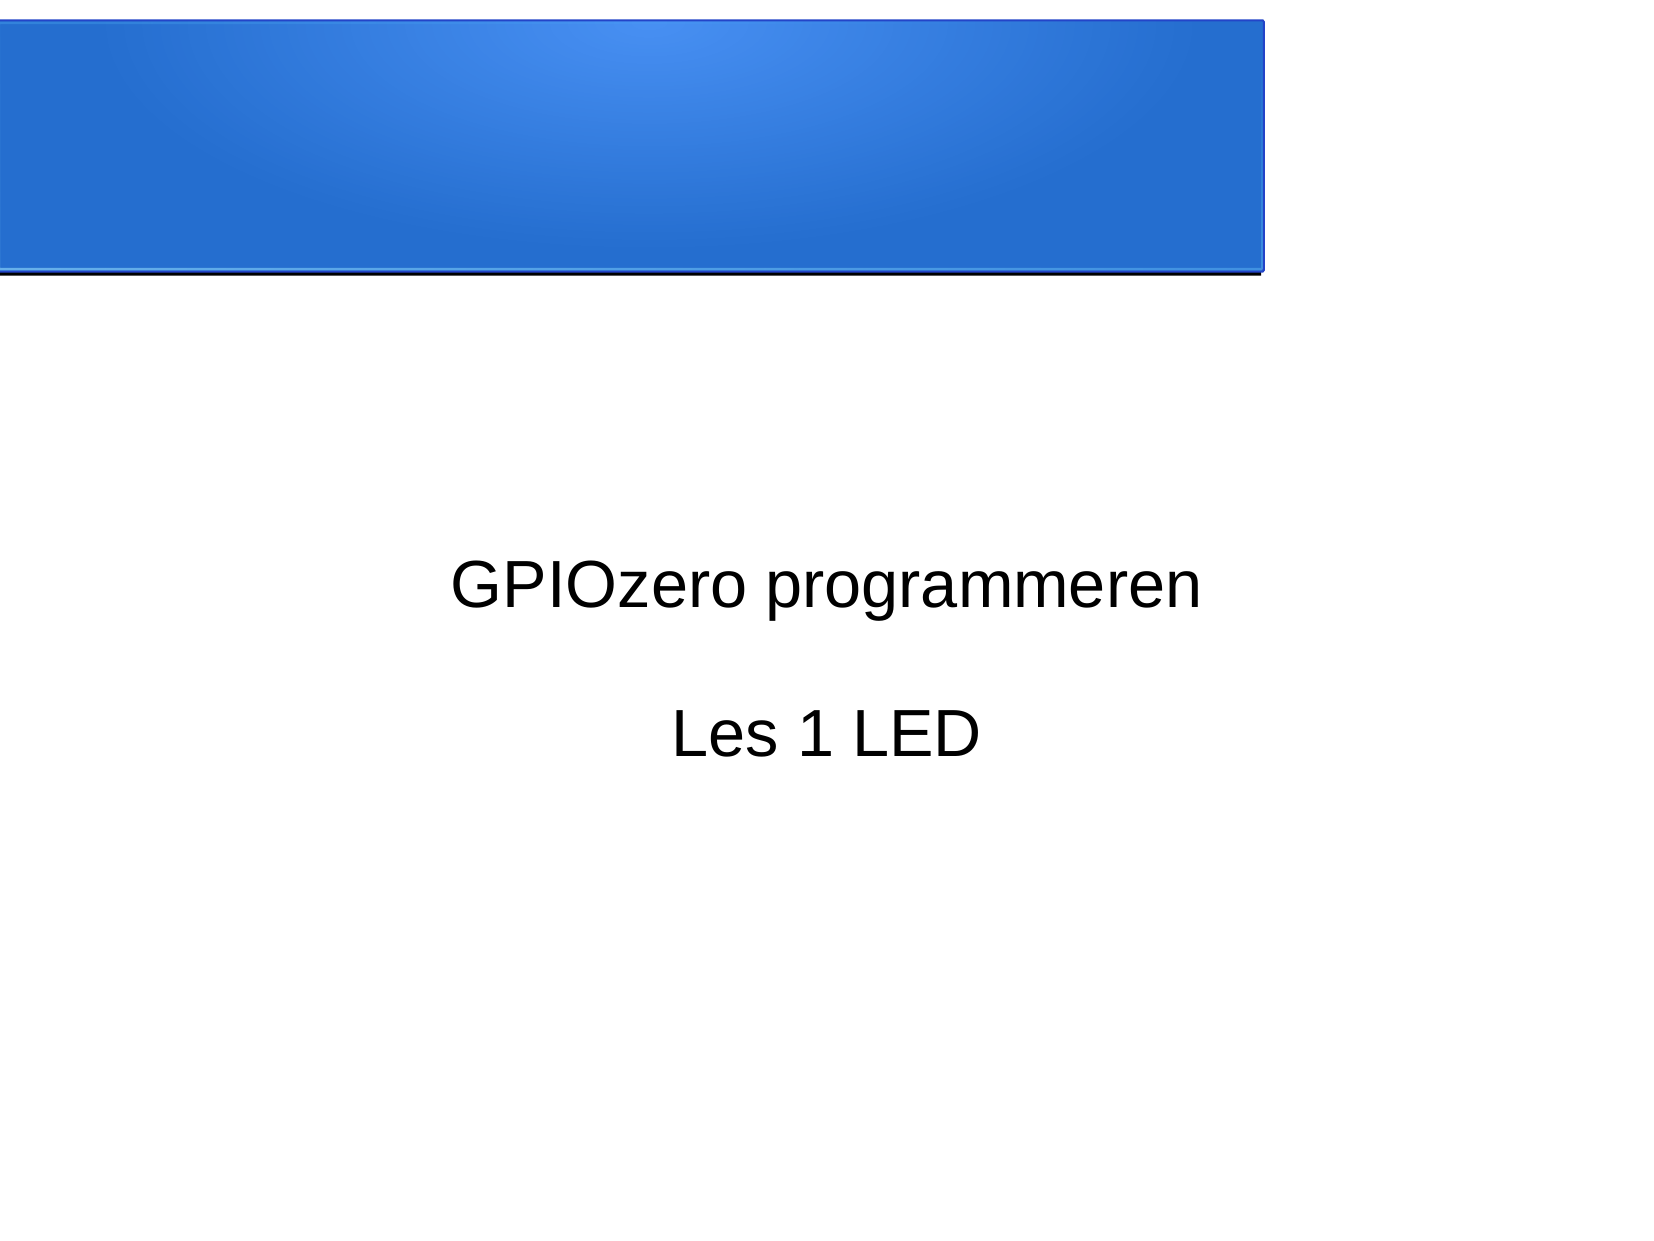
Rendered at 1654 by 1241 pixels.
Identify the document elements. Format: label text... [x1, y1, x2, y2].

subtitle GPIOzero programmeren Les 1 LED [82, 299, 1571, 1019]
